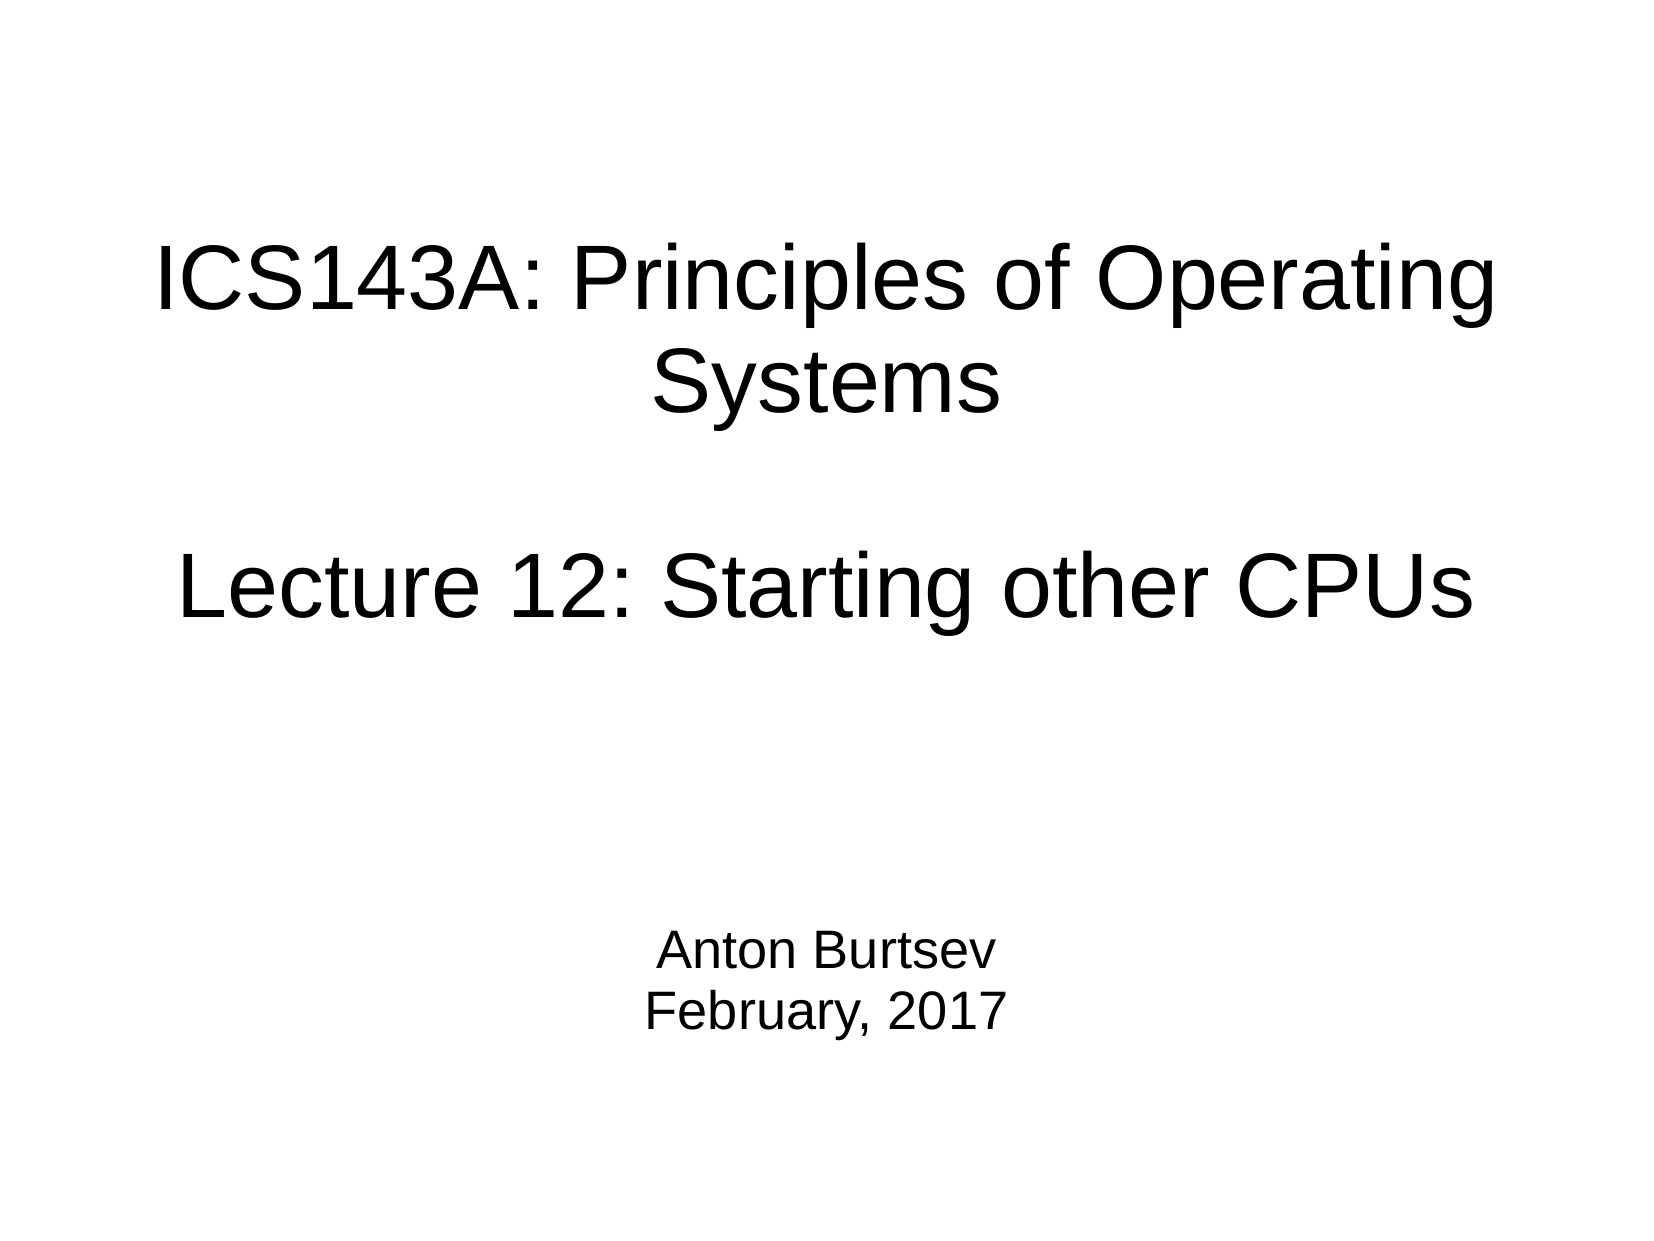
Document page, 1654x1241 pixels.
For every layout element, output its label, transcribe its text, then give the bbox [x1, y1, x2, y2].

subtitle Anton Burtsev February, 2017 [82, 637, 1571, 1109]
title ICS143A: Principles of Operating Systems Lecture 12: Starting other CPUs [82, 113, 1571, 637]
